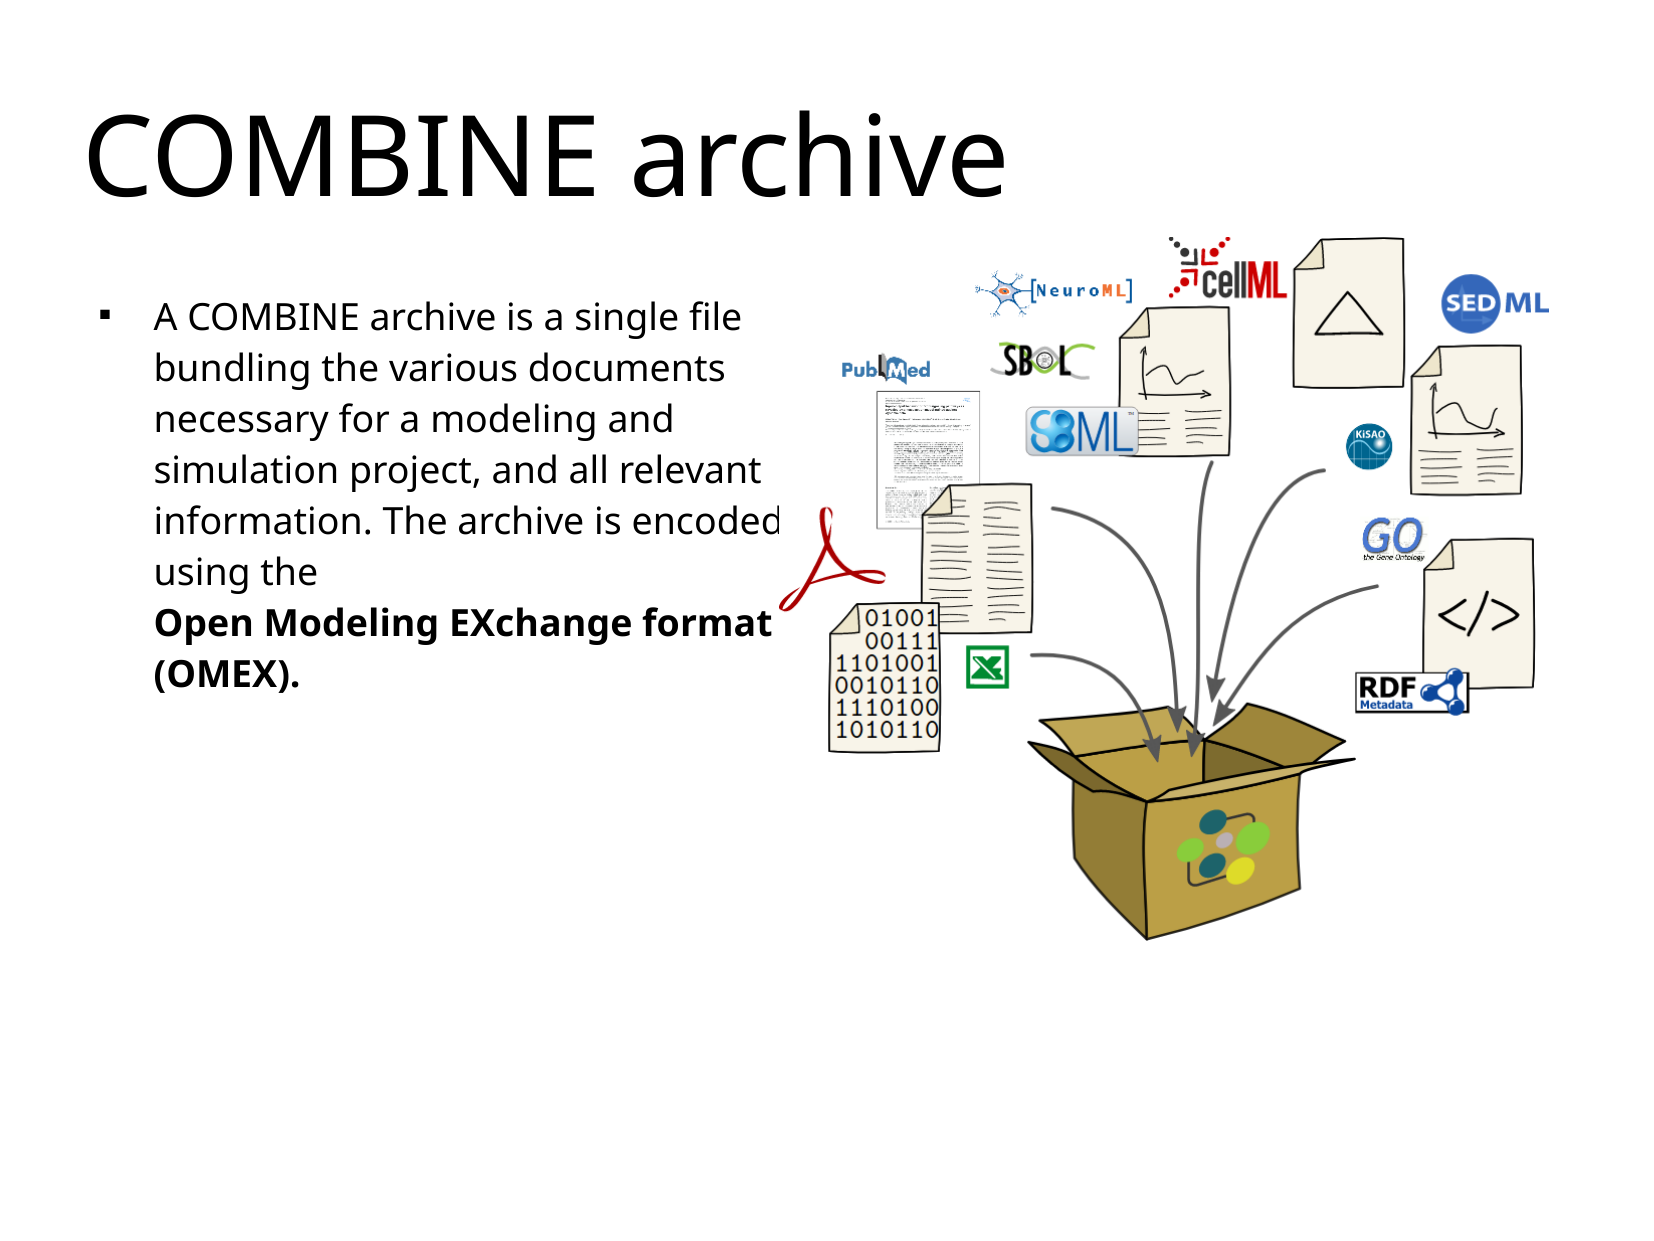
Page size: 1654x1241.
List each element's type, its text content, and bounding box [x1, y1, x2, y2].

title COMBINE archive [82, 49, 1571, 257]
picture [779, 237, 1549, 941]
list A COMBINE archive is a single file bundling the various documents necessary for a modeling and simulation project, and all relevant information. The archive is encoded using the Open Modeling EXchange format (OMEX). [82, 290, 796, 1010]
